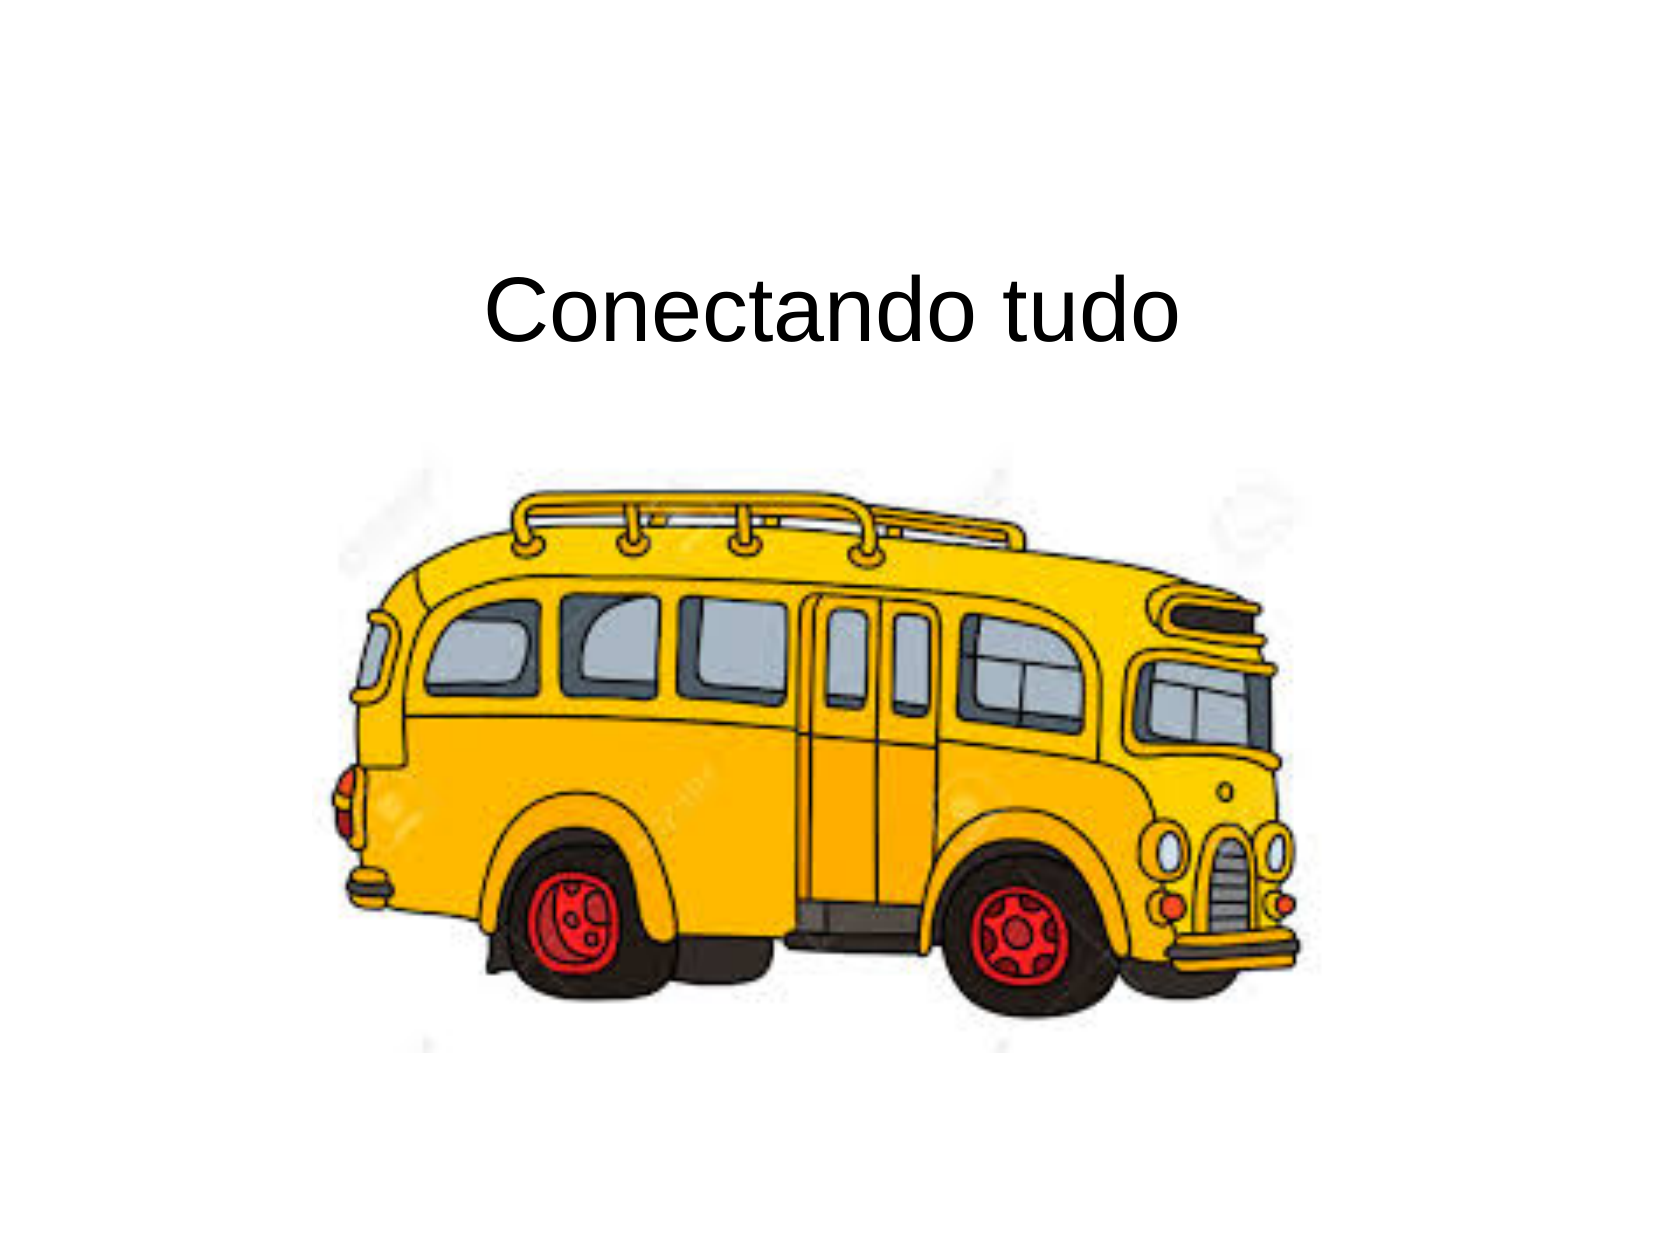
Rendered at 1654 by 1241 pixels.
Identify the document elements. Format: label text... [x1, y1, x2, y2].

picture [312, 442, 1329, 1053]
title Conectando tudo [88, 206, 1577, 414]
